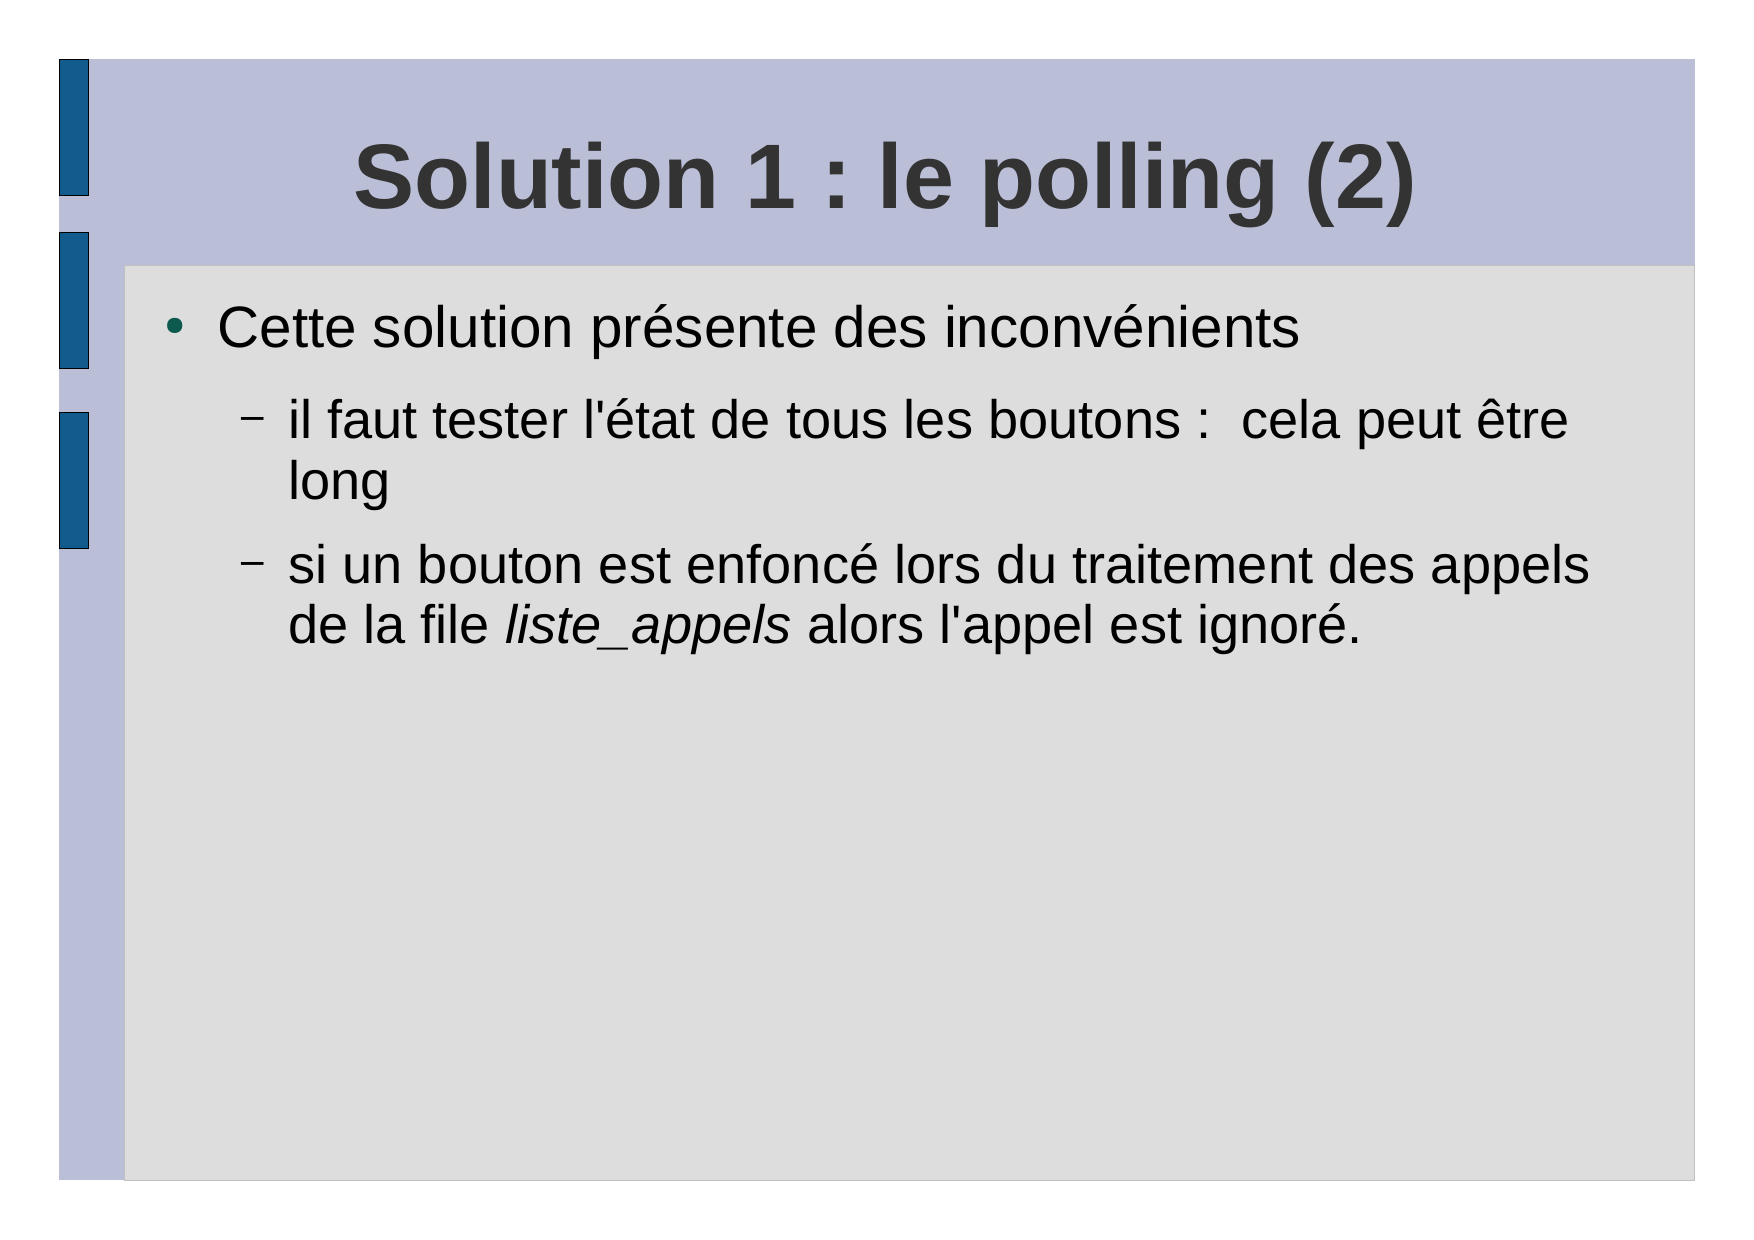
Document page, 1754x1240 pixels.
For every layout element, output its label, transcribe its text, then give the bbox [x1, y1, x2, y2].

list Cette solution présente des inconvénients il faut tester l'état de tous les boutons : cela peut être long si un bouton est enfoncé lors du traitement des appels de la file liste_appels alors l'appel est ignoré. [146, 295, 1654, 1093]
title Solution 1 : le polling (2) [118, 88, 1654, 266]
